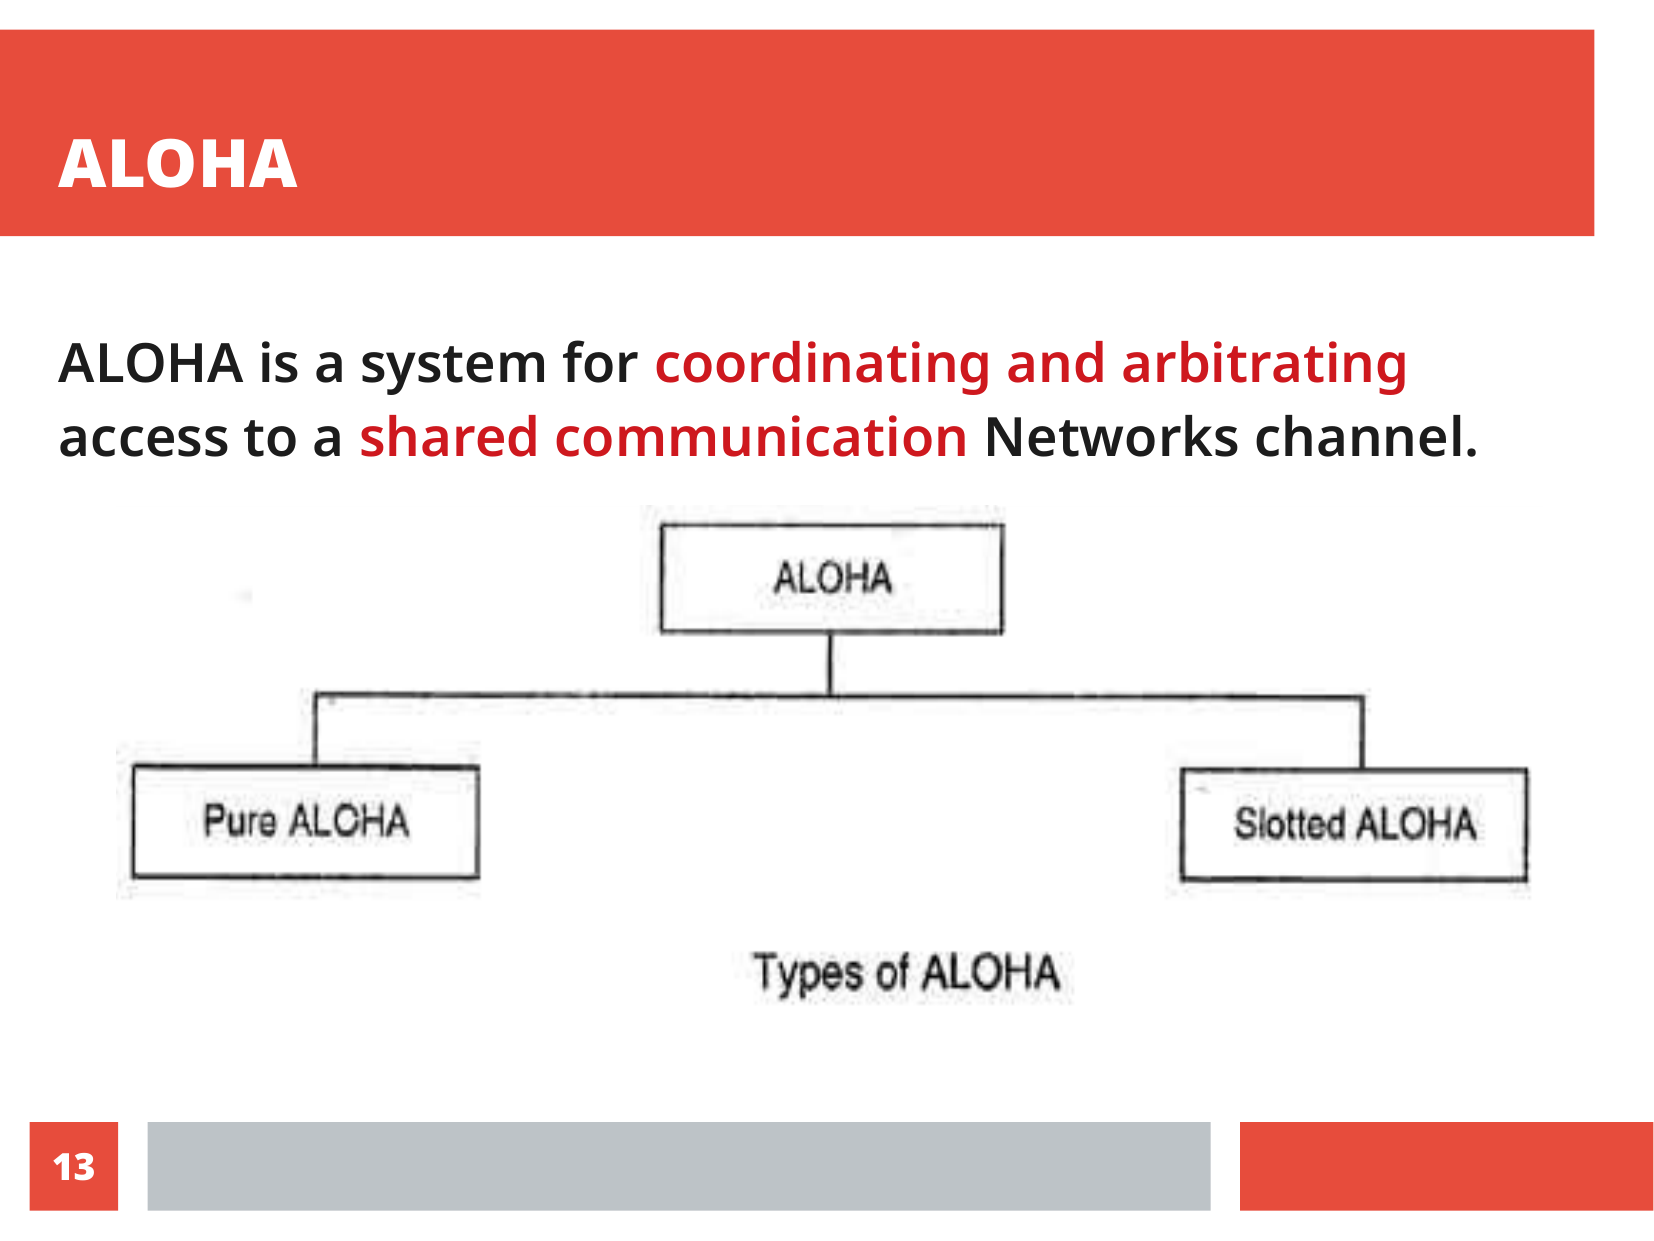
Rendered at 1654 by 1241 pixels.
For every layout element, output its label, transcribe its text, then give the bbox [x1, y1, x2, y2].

list ALOHA is a system for coordinating and arbitrating access to a shared communication Networks channel. [59, 324, 1565, 1093]
title ALOHA [59, 59, 1595, 207]
picture [116, 505, 1543, 1019]
